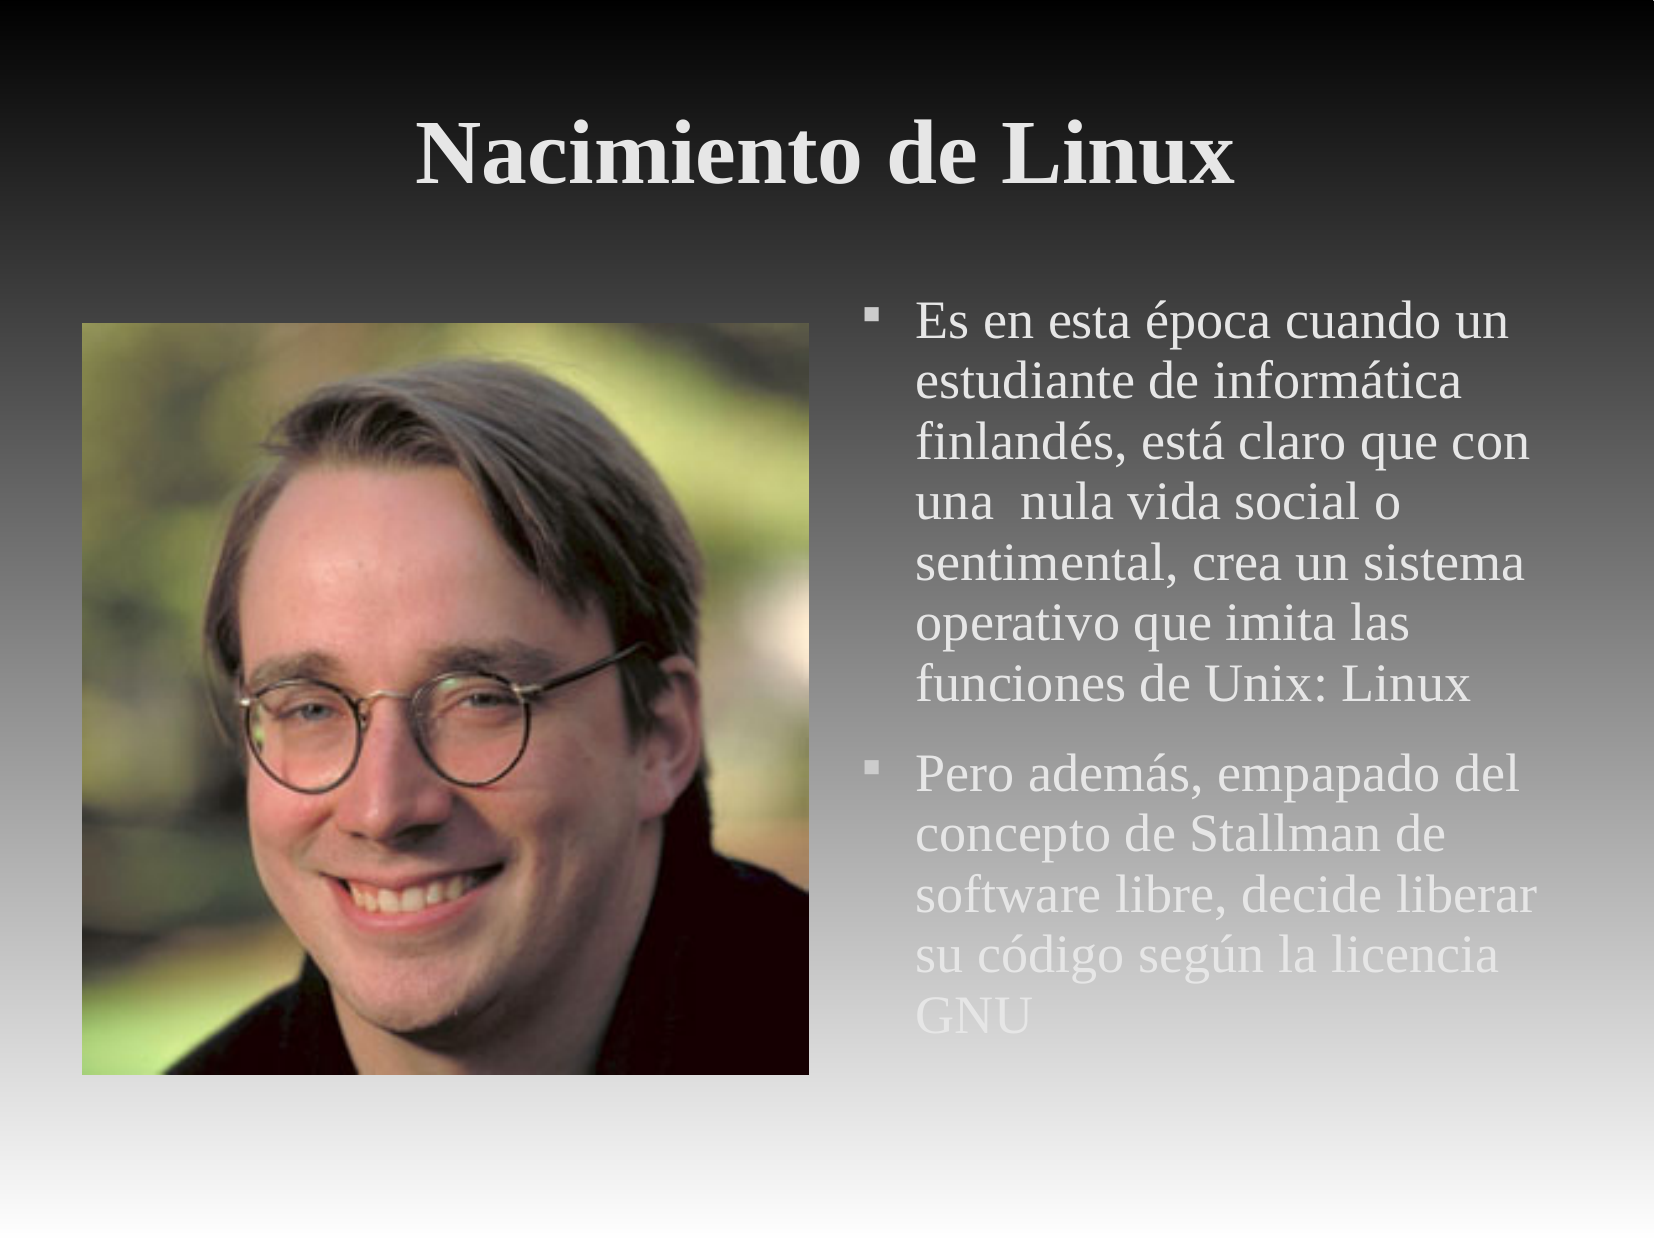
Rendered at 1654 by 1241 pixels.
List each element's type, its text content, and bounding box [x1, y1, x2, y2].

list Es en esta época cuando un estudiante de informática finlandés, está claro que con una nula vida social o sentimental, crea un sistema operativo que imita las funciones de Unix: Linux Pero además, empapado del concepto de Stallman de software libre, decide liberar su código según la licencia GNU [845, 290, 1572, 1109]
picture [82, 323, 809, 1075]
title Nacimiento de Linux [82, 49, 1571, 257]
